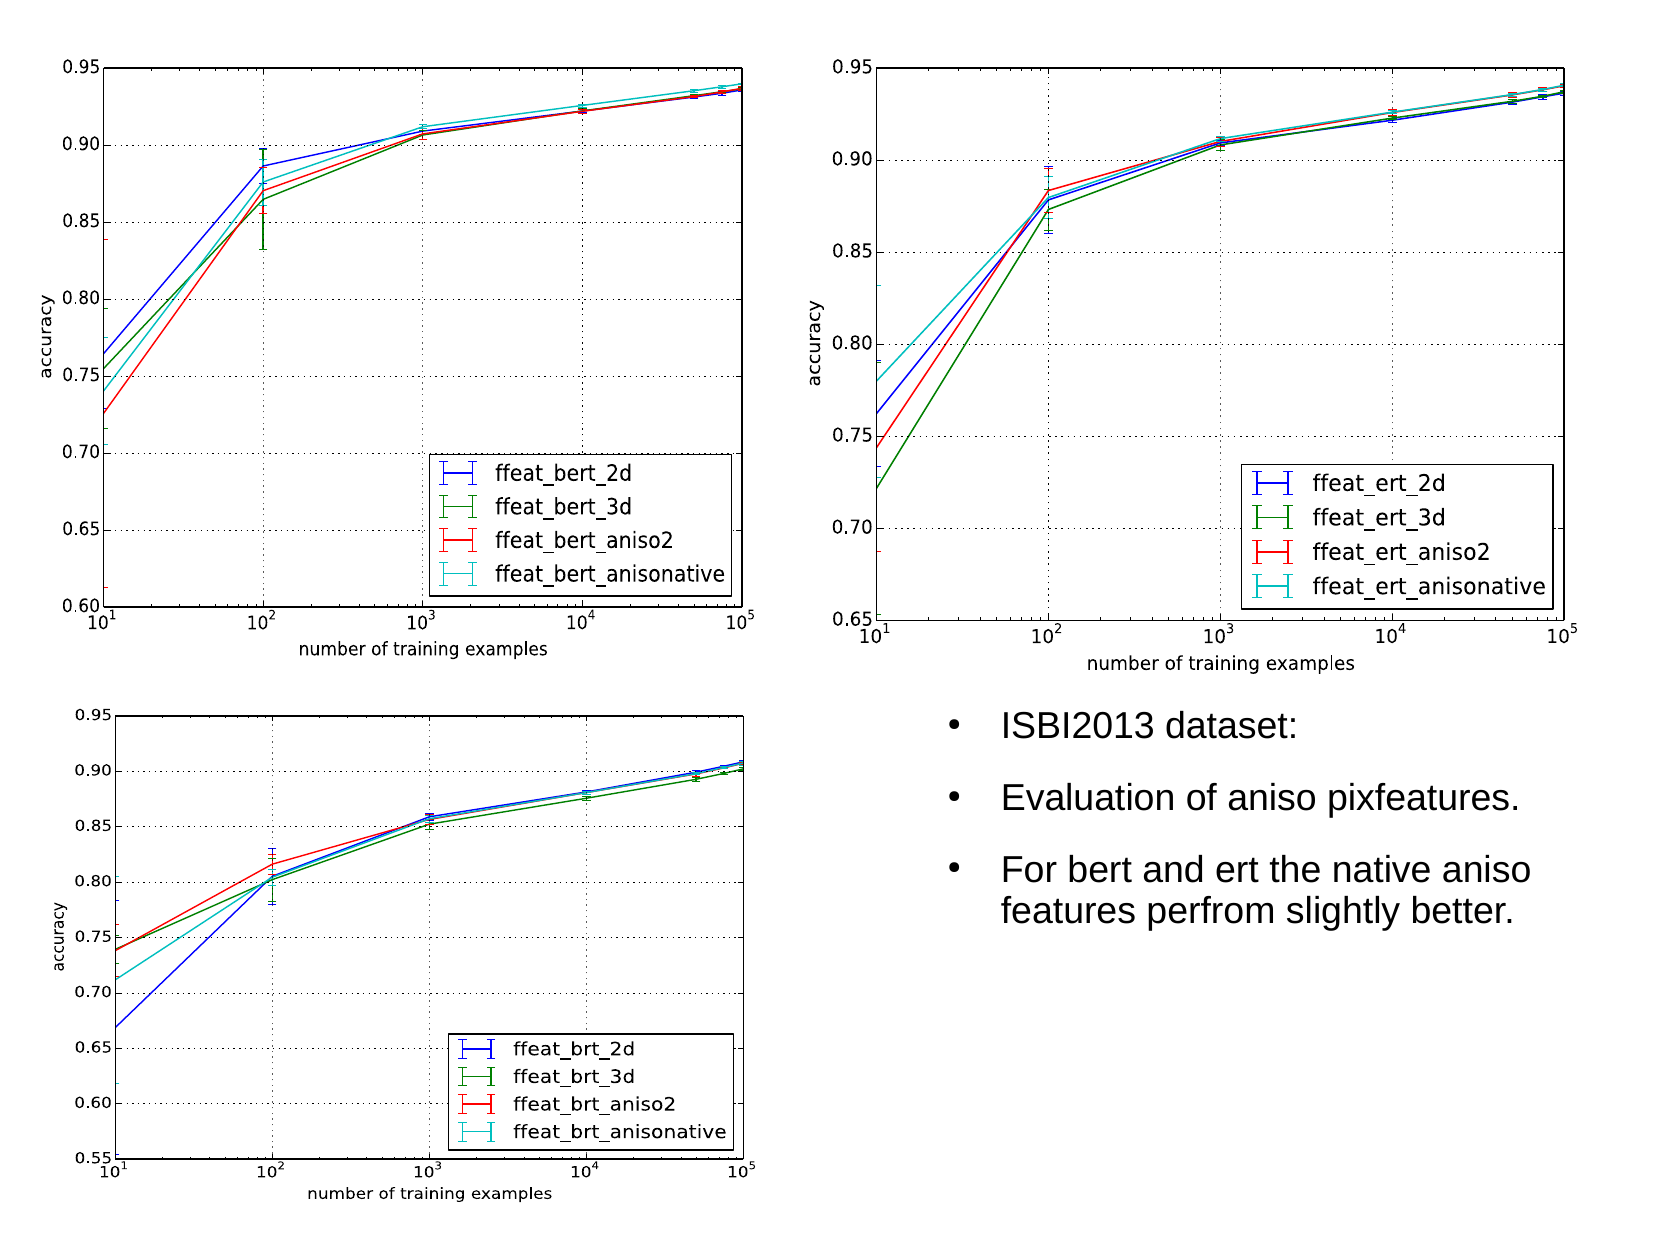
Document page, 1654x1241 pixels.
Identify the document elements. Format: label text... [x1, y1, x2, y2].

picture [0, 0, 1654, 1216]
list ISBI2013 dataset: Evaluation of aniso pixfeatures. For bert and ert the native aniso features perfrom slightly better. [930, 705, 1616, 1160]
